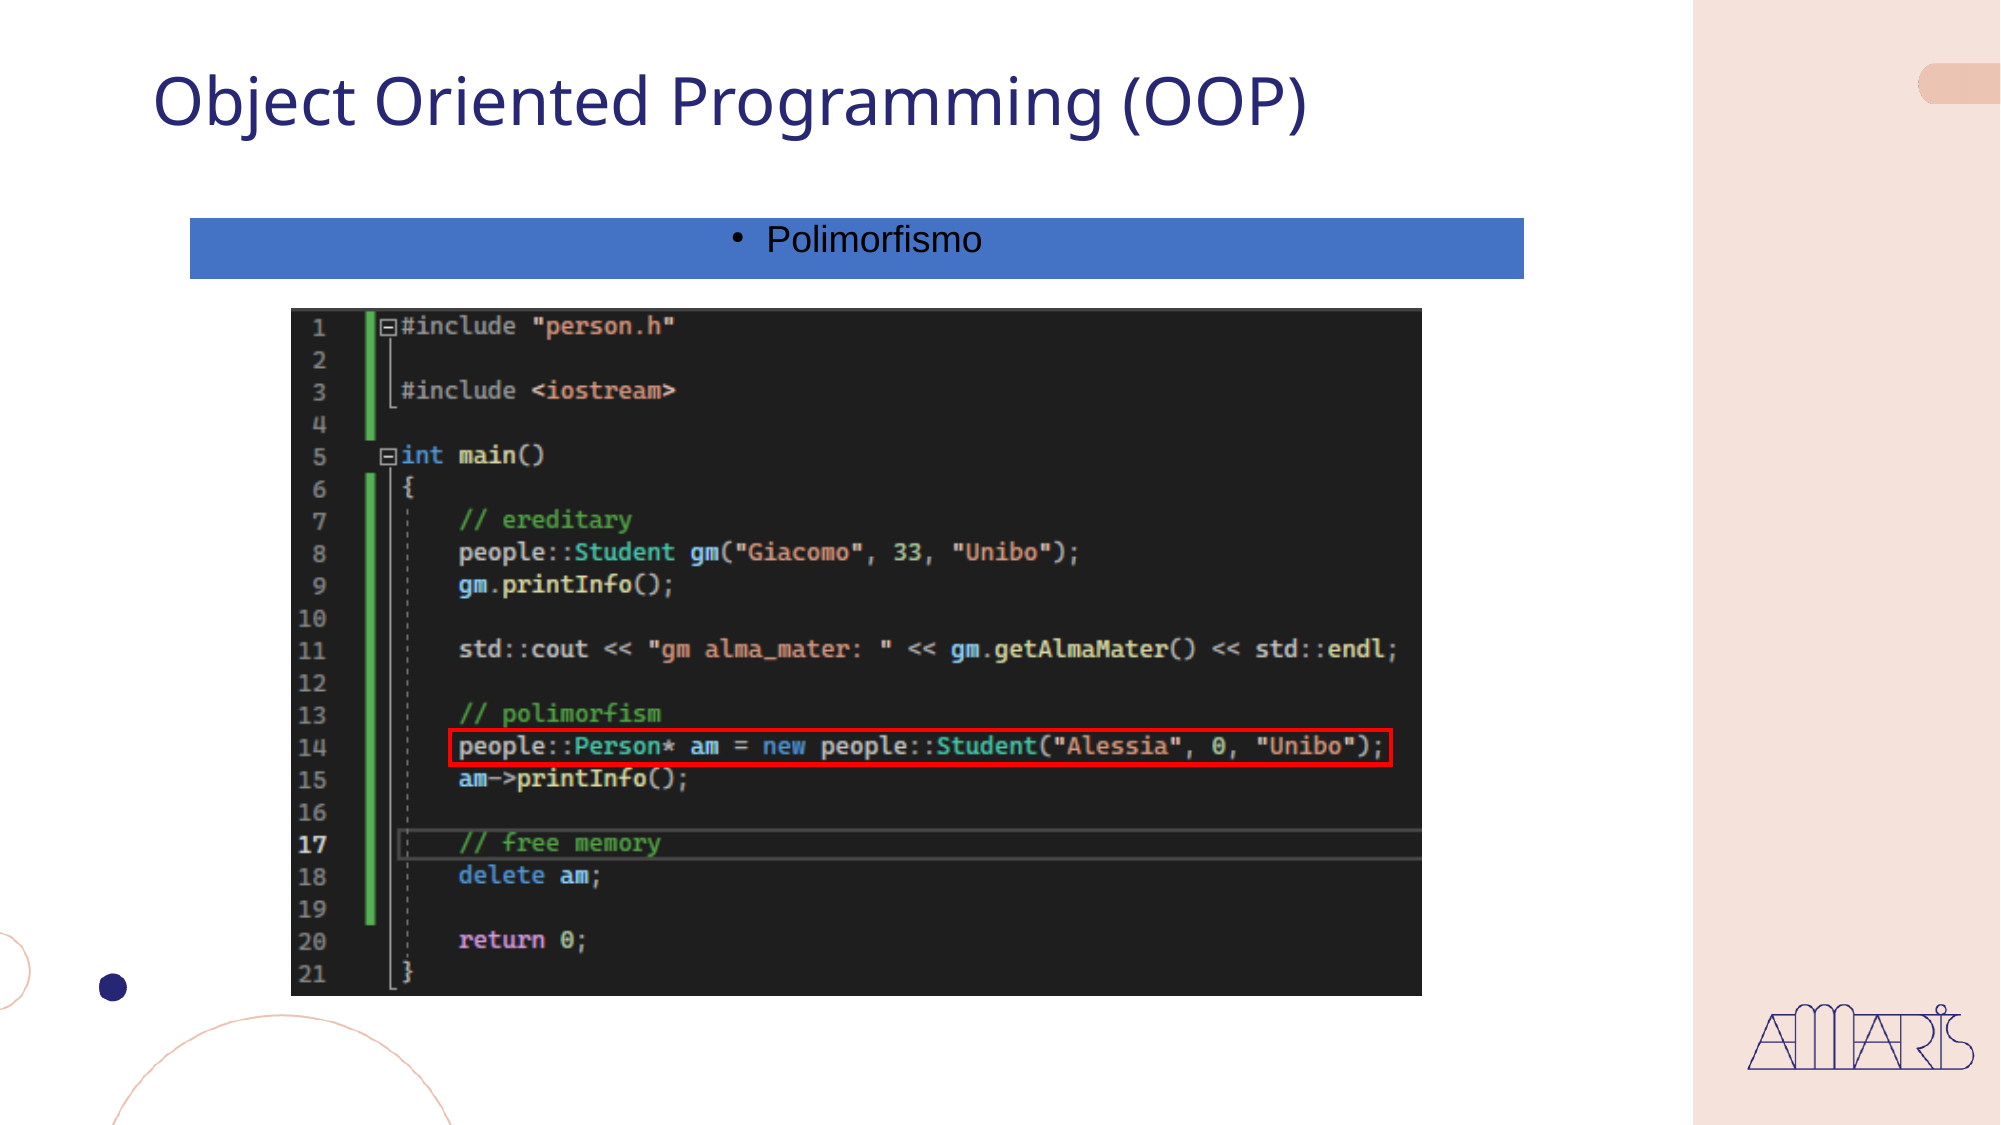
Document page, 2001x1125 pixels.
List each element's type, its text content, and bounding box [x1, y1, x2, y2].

title Object Oriented Programming (OOP) [137, 59, 1577, 148]
picture [291, 308, 1422, 996]
table_header Polimorfismo [190, 218, 1524, 279]
